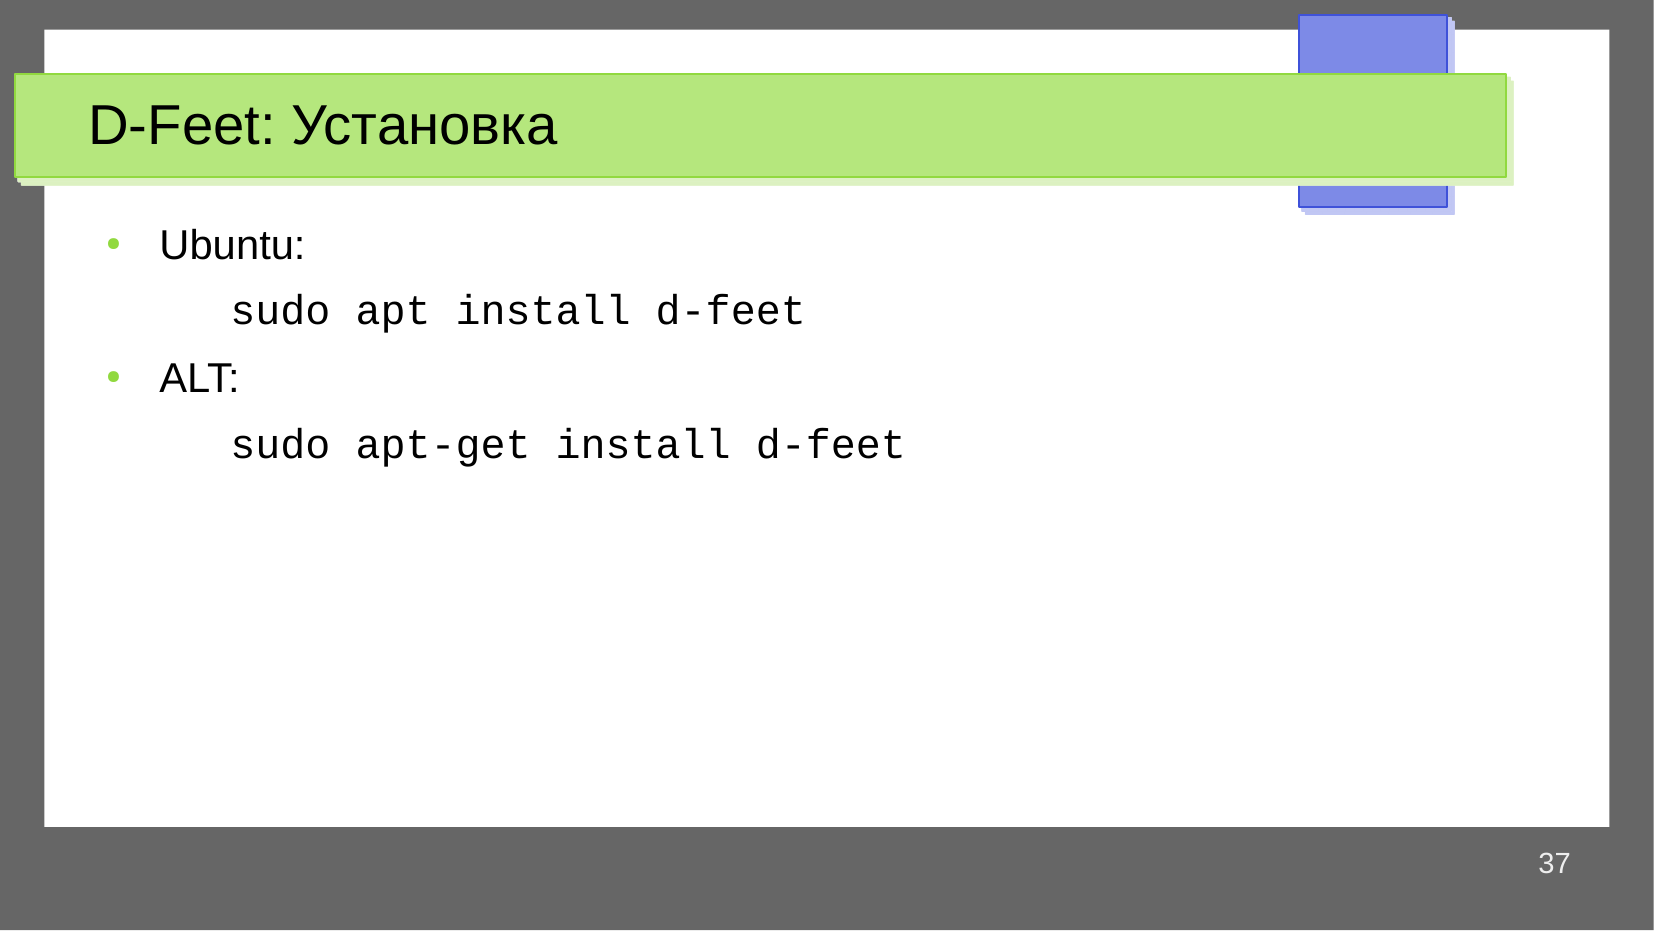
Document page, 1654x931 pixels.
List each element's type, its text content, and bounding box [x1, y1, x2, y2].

title D-Feet: Установка [88, 73, 1506, 178]
list Ubuntu: sudo apt install d-feet ALT: sudo apt-get install d-feet [88, 221, 1565, 813]
